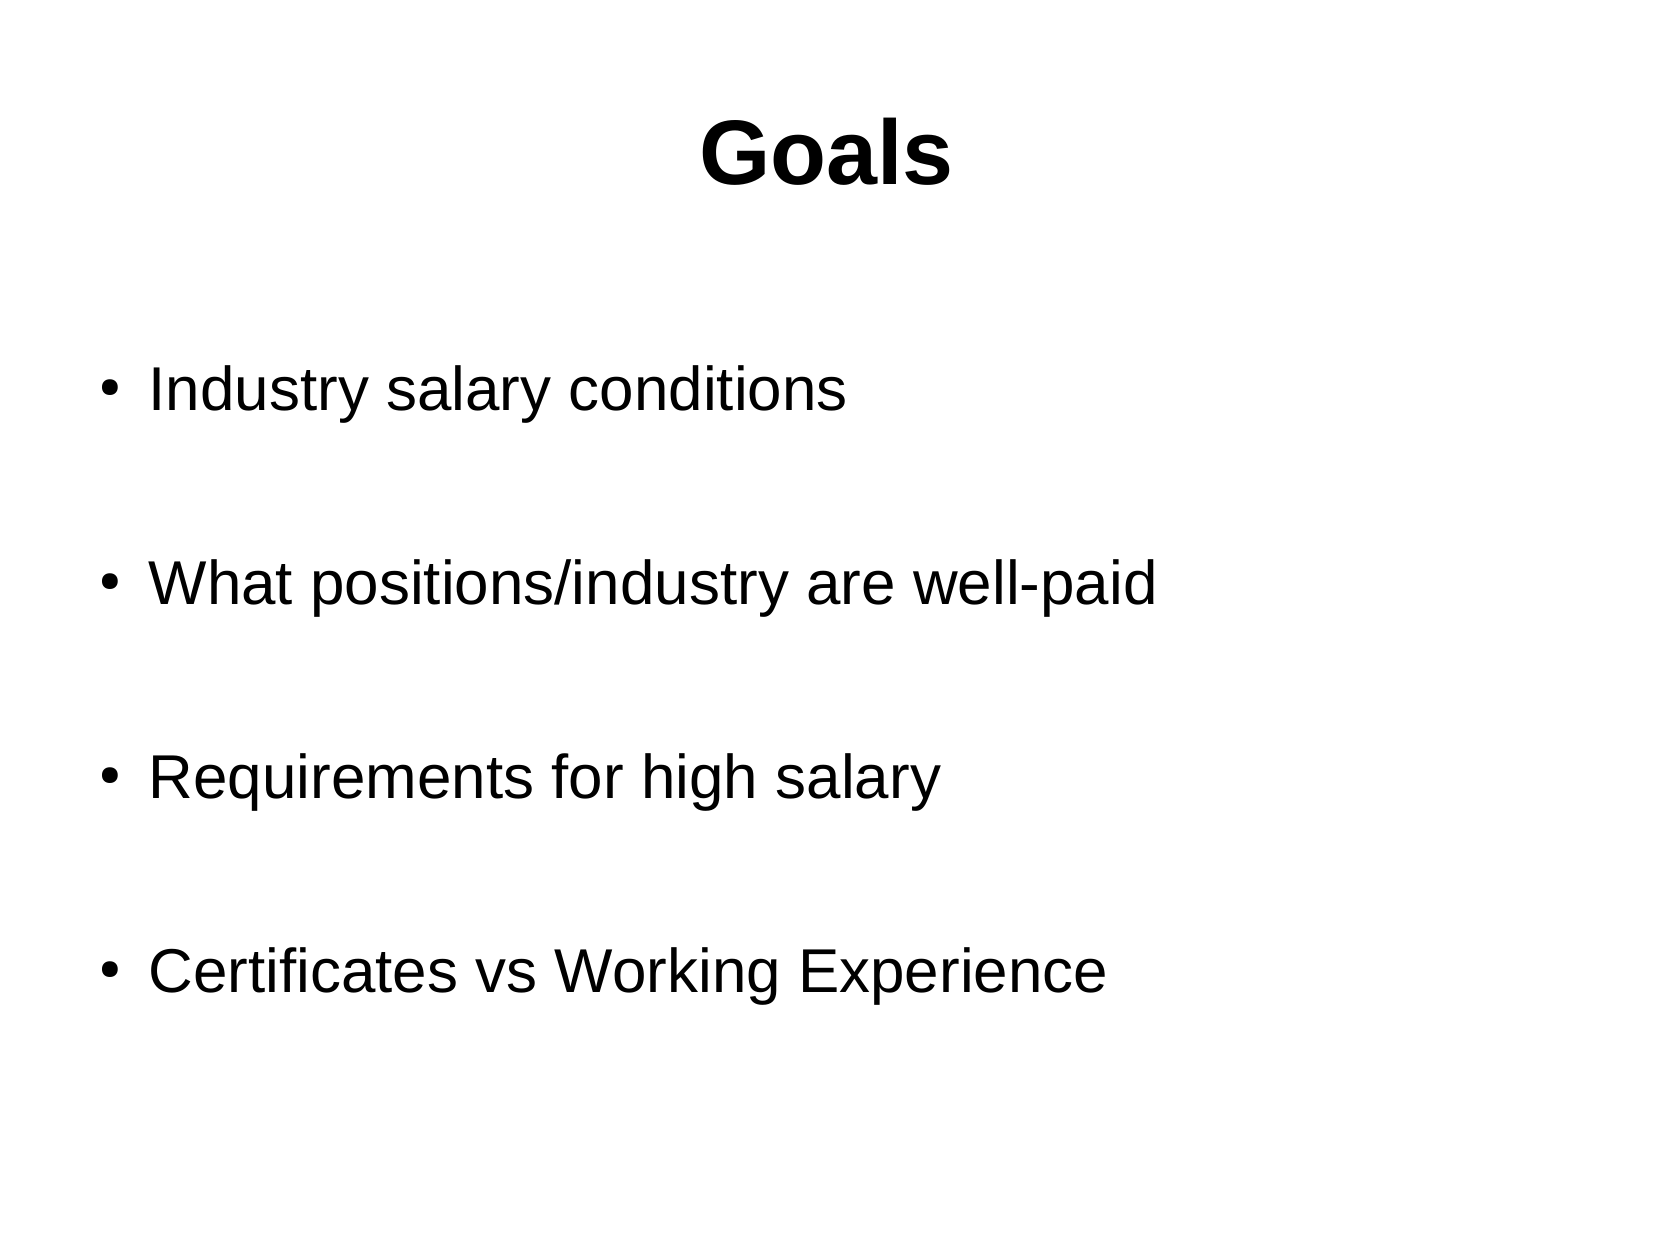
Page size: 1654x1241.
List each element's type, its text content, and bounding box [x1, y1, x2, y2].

list Industry salary conditions What positions/industry are well-paid Requirements for high salary Certificates vs Working Experience [82, 354, 1571, 1010]
title Goals [82, 49, 1571, 257]
